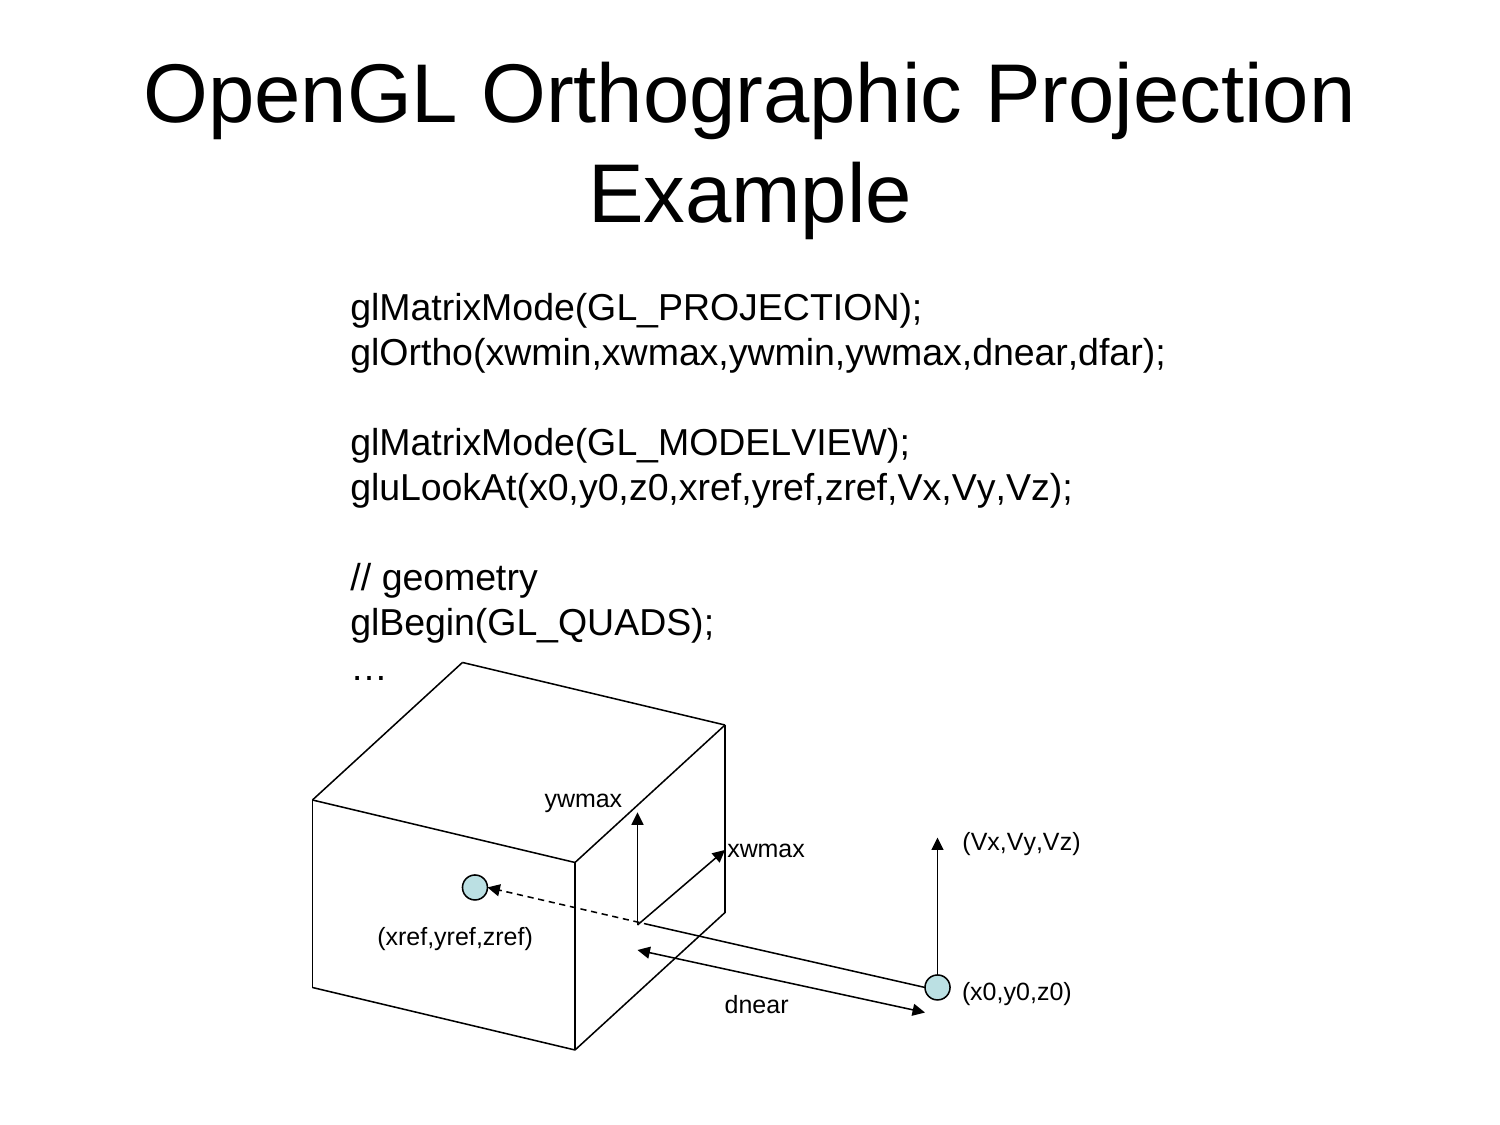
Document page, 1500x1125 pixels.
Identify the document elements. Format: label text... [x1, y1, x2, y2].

text_box [925, 974, 951, 1000]
text_box ywmax [529, 774, 638, 821]
text_box dnear [709, 980, 804, 1026]
title OpenGL Orthographic Projection Example [75, 31, 1426, 247]
text_box glMatrixMode(GL_PROJECTION); glOrtho(xwmin,xwmax,ywmin,ywmax,dnear,dfar); glMatrixMode(GL_MODELVIEW); gluLookAt(x0,y0,z0,xref,yref,zref,Vx,Vy,Vz); // geometry glBegin(GL_QUADS); … [429, 664, 595, 696]
text_box (Vx,Vy,Vz) [947, 817, 1096, 864]
text_box xwmax [712, 825, 821, 871]
text_box (x0,y0,z0) [947, 967, 1088, 1014]
text_box glMatrixMode(GL_PROJECTION); glOrtho(xwmin,xwmax,ywmin,ywmax,dnear,dfar); glMatrixMode(GL_MODELVIEW); gluLookAt(x0,y0,z0,xref,yref,zref,Vx,Vy,Vz); // geometry glBegin(GL_QUADS); … [335, 274, 1181, 696]
text_box (xref,yref,zref) [362, 912, 549, 958]
text_box [462, 874, 488, 901]
